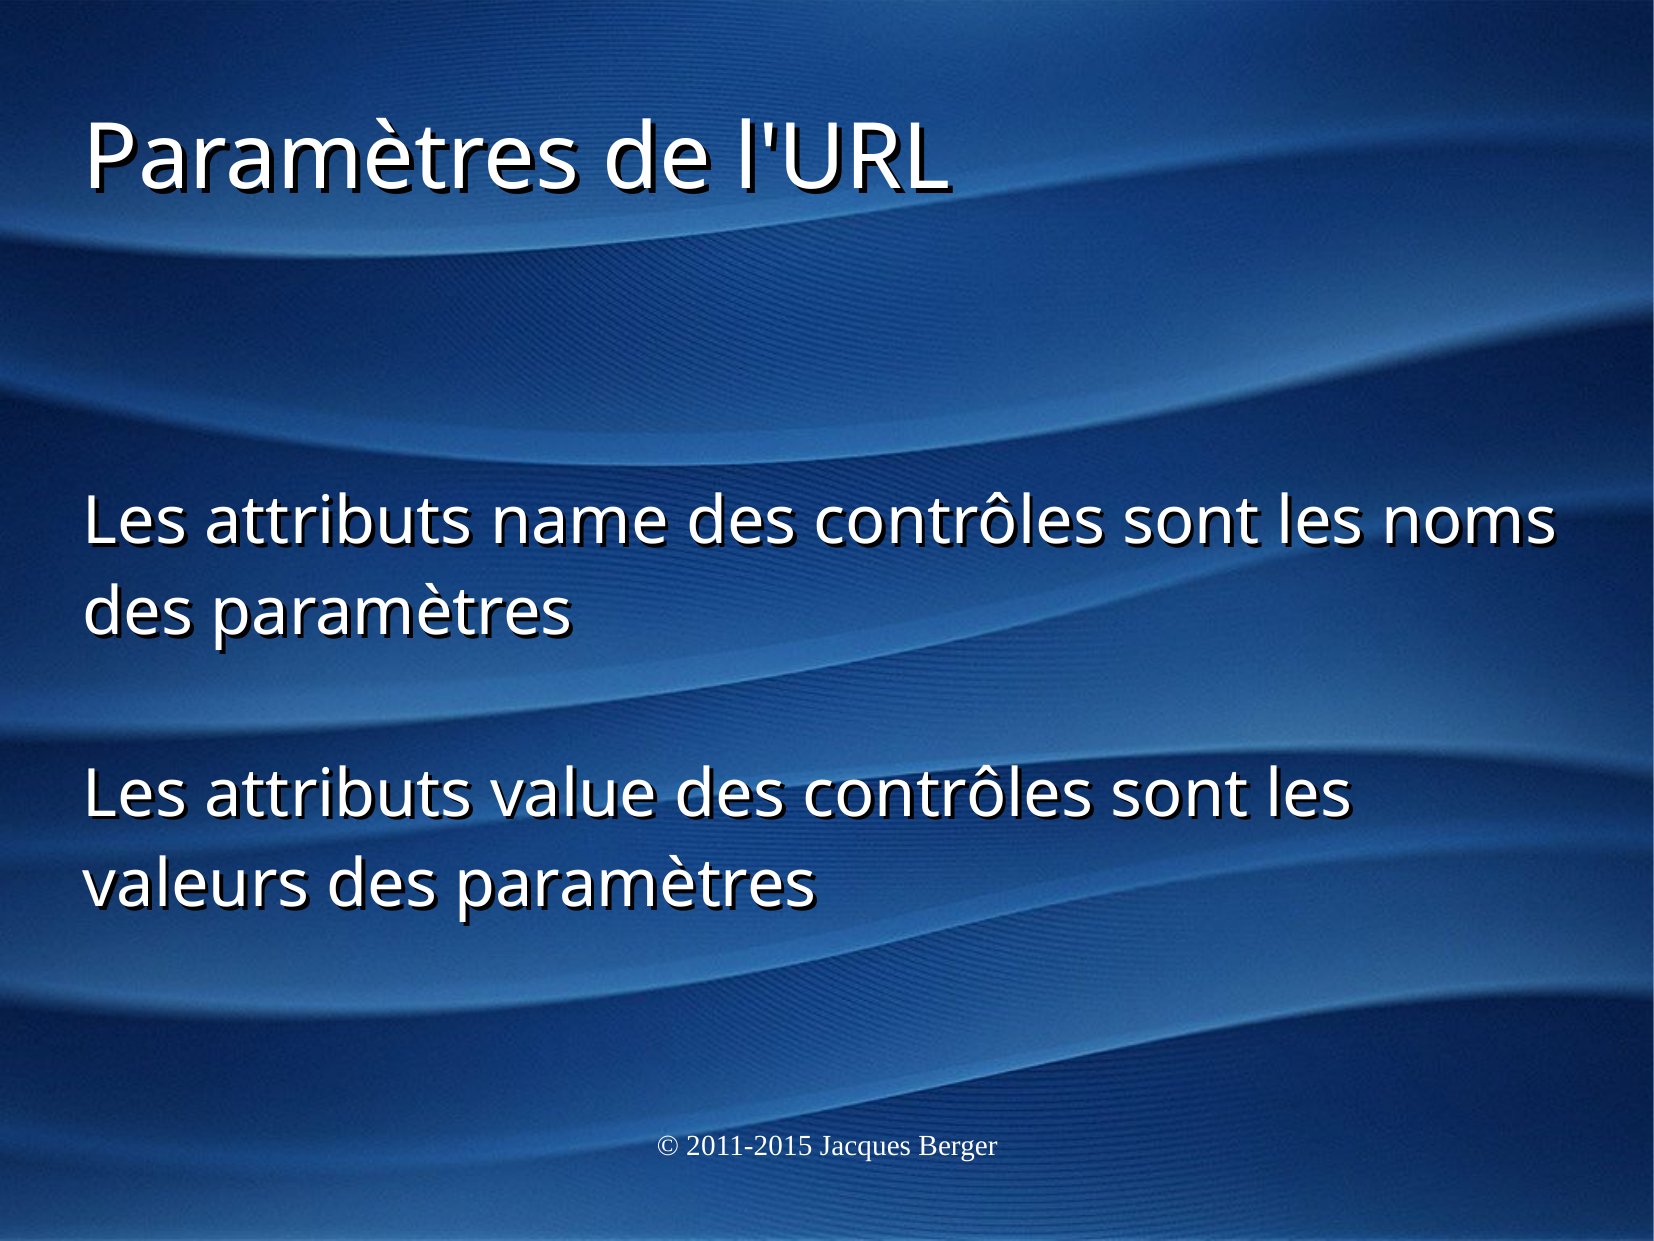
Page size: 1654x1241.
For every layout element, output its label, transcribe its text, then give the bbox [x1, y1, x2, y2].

subtitle Les attributs name des contrôles sont les noms des paramètres Les attributs value des contrôles sont les valeurs des paramètres [82, 297, 1571, 1102]
picture [0, 0, 1654, 1241]
title Paramètres de l'URL [82, 56, 1571, 250]
